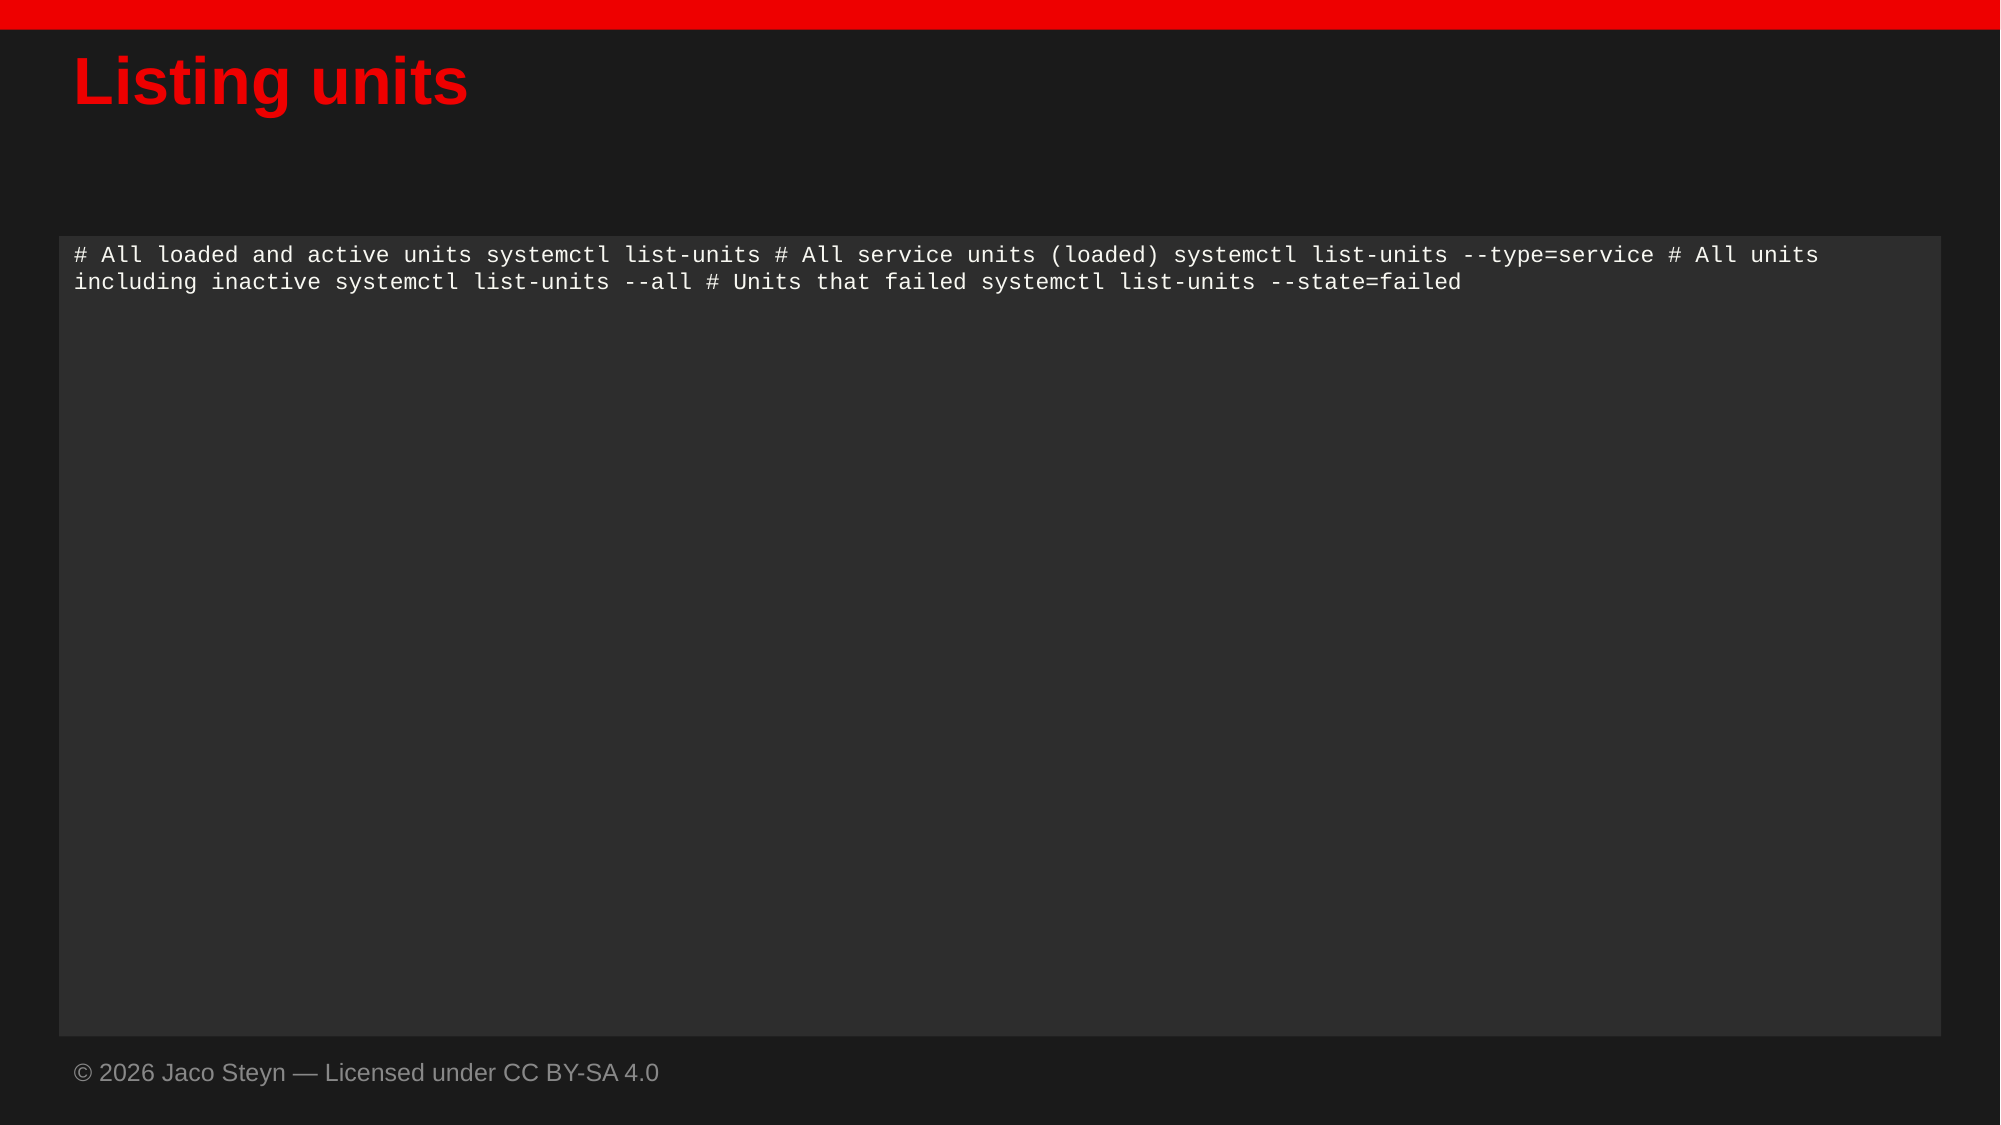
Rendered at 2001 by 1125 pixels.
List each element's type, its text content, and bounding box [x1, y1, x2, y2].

text_box # All loaded and active units systemctl list-units # All service units (loaded) systemctl list-units --type=service # All units including inactive systemctl list-units --all # Units that failed systemctl list-units --state=failed [59, 236, 1942, 1037]
text_box Listing units [59, 36, 1942, 208]
text_box [0, 0, 2001, 30]
text_box © 2026 Jaco Steyn — Licensed under CC BY-SA 4.0 [59, 1051, 1942, 1093]
